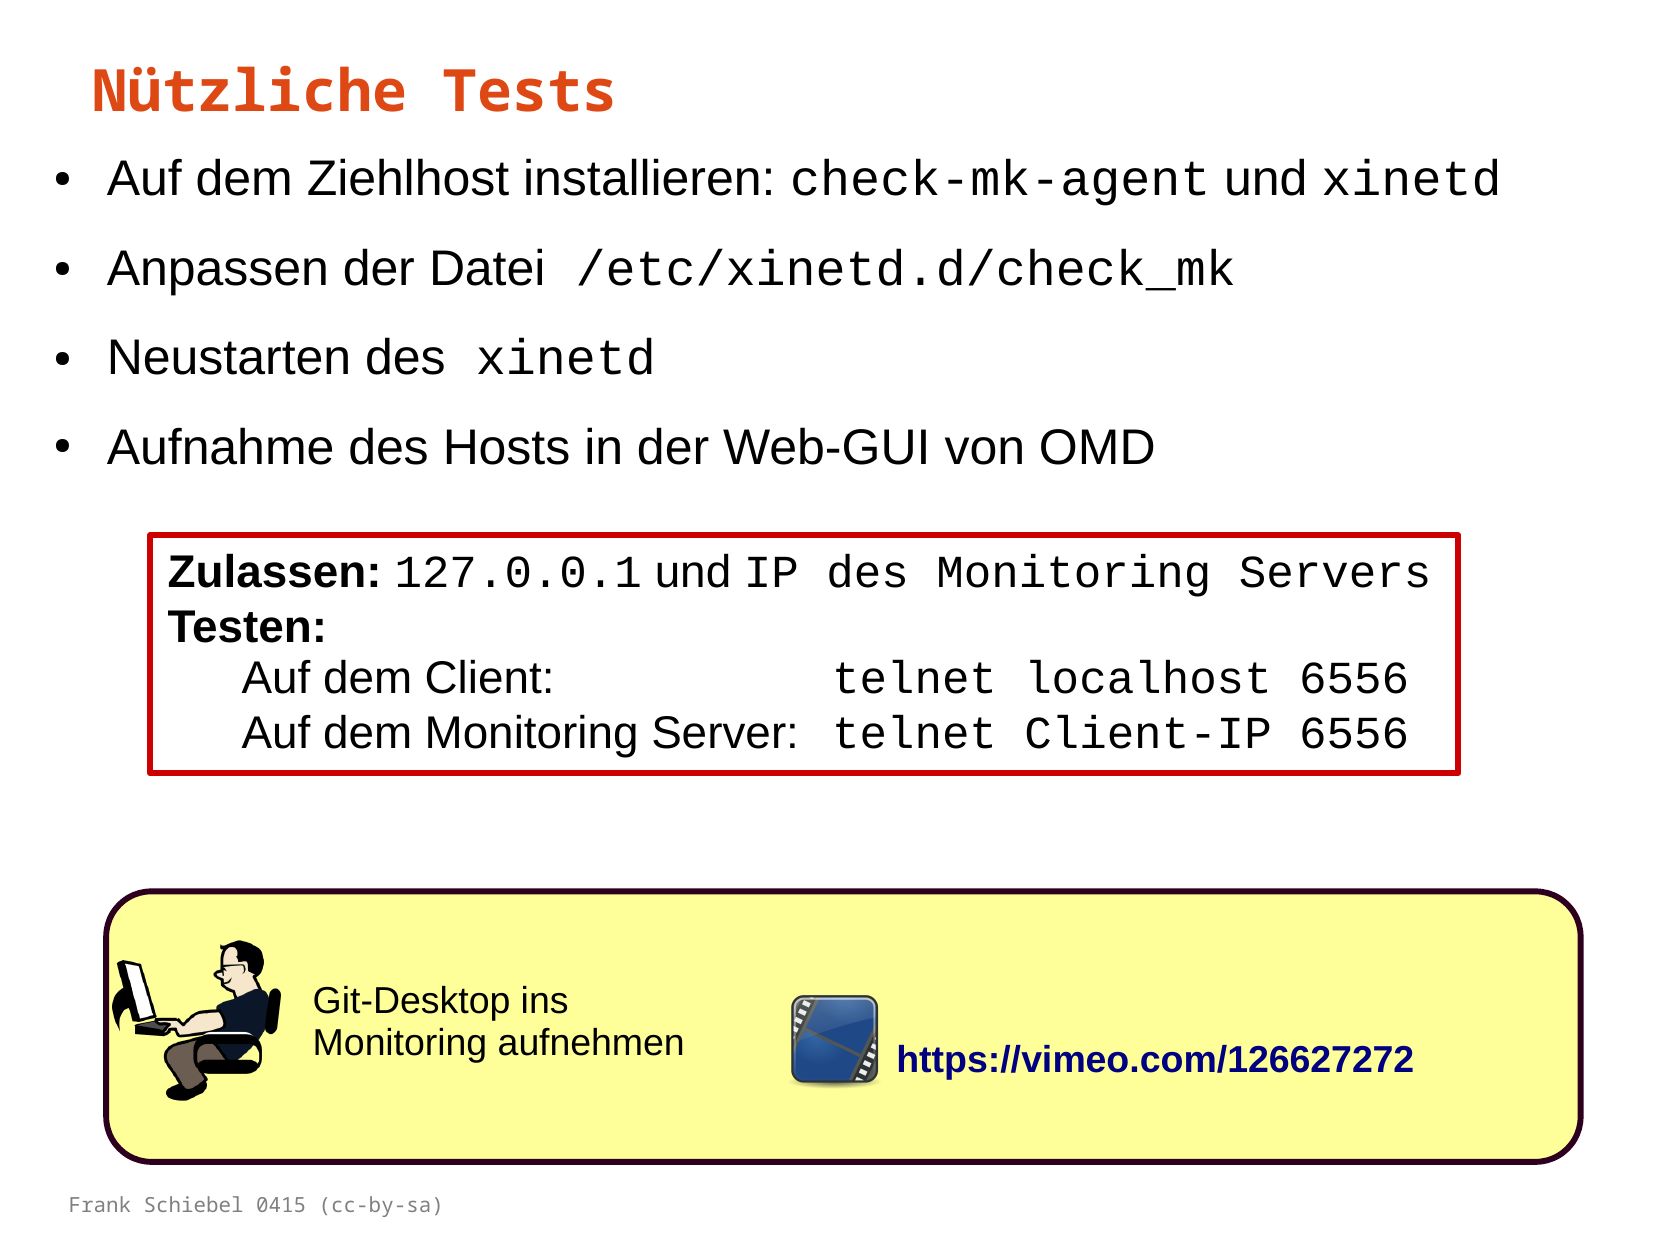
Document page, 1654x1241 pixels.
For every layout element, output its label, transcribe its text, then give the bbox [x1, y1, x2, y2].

text_box https://vimeo.com/126627272 [882, 1031, 1505, 1089]
text_box Git-Desktop ins Monitoring aufnehmen [297, 972, 700, 1072]
text_box Zulassen: 127.0.0.1 und IP des Monitoring Servers Testen: Auf dem Client: telnet localhost 6556 Auf dem Monitoring Server: telnet Client-IP 6556 [150, 535, 1459, 774]
text_box Nützliche Tests [78, 42, 1465, 117]
text_box [106, 942, 1581, 1162]
picture [787, 995, 882, 1089]
picture [112, 940, 281, 1102]
list Auf dem Ziehlhost installieren: check-mk-agent und xinetd Anpassen der Datei /etc/xinetd.d/check_mk Neustarten des xinetd Aufnahme des Hosts in der Web-GUI von OMD [36, 150, 1607, 942]
